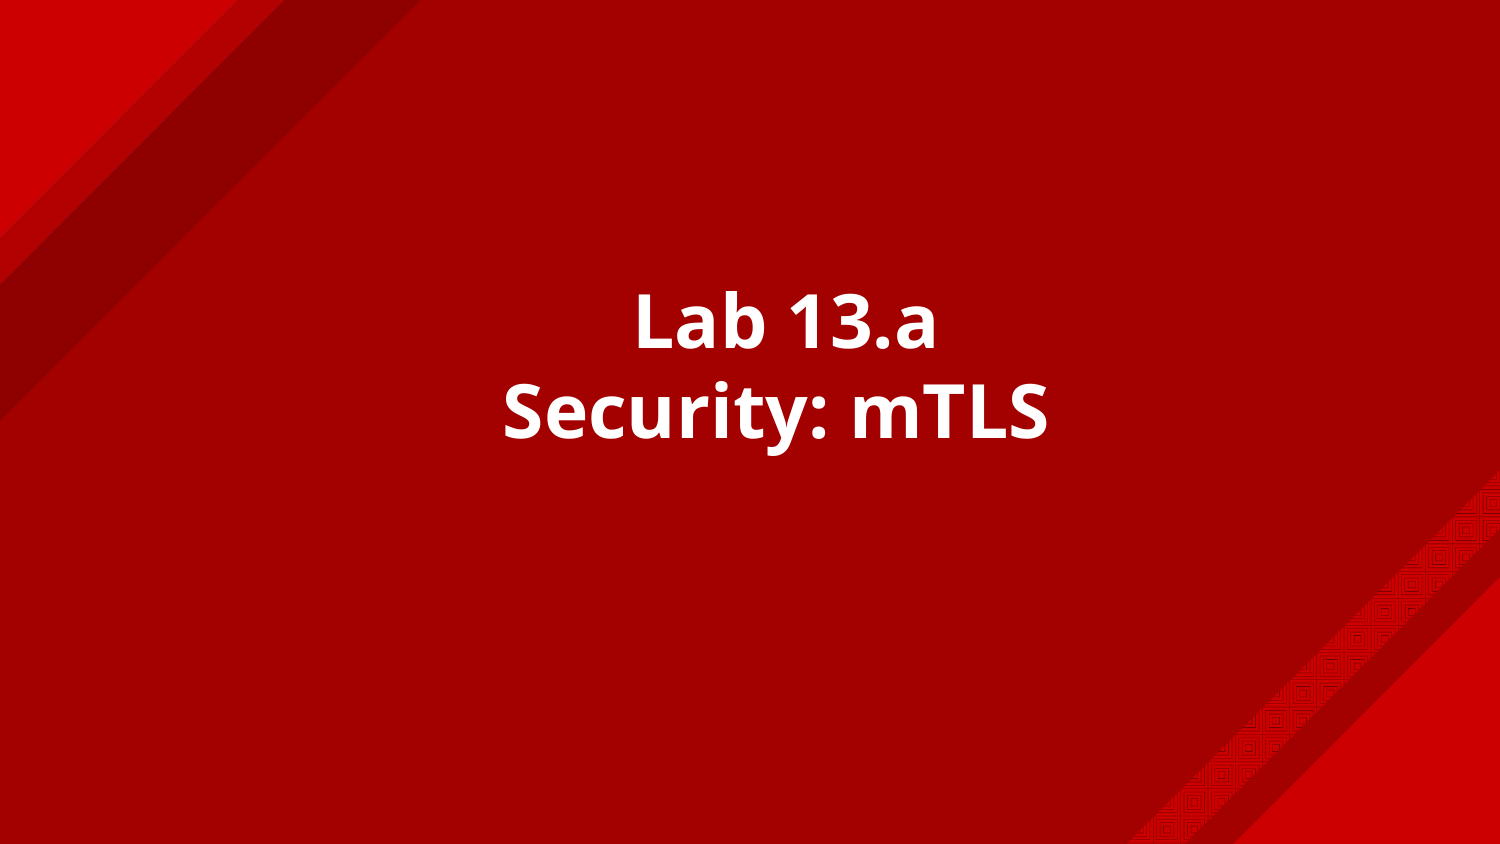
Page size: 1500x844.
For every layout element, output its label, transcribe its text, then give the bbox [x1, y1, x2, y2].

picture [0, 0, 1500, 844]
title Lab 13.a Security: mTLS [298, 356, 1274, 469]
